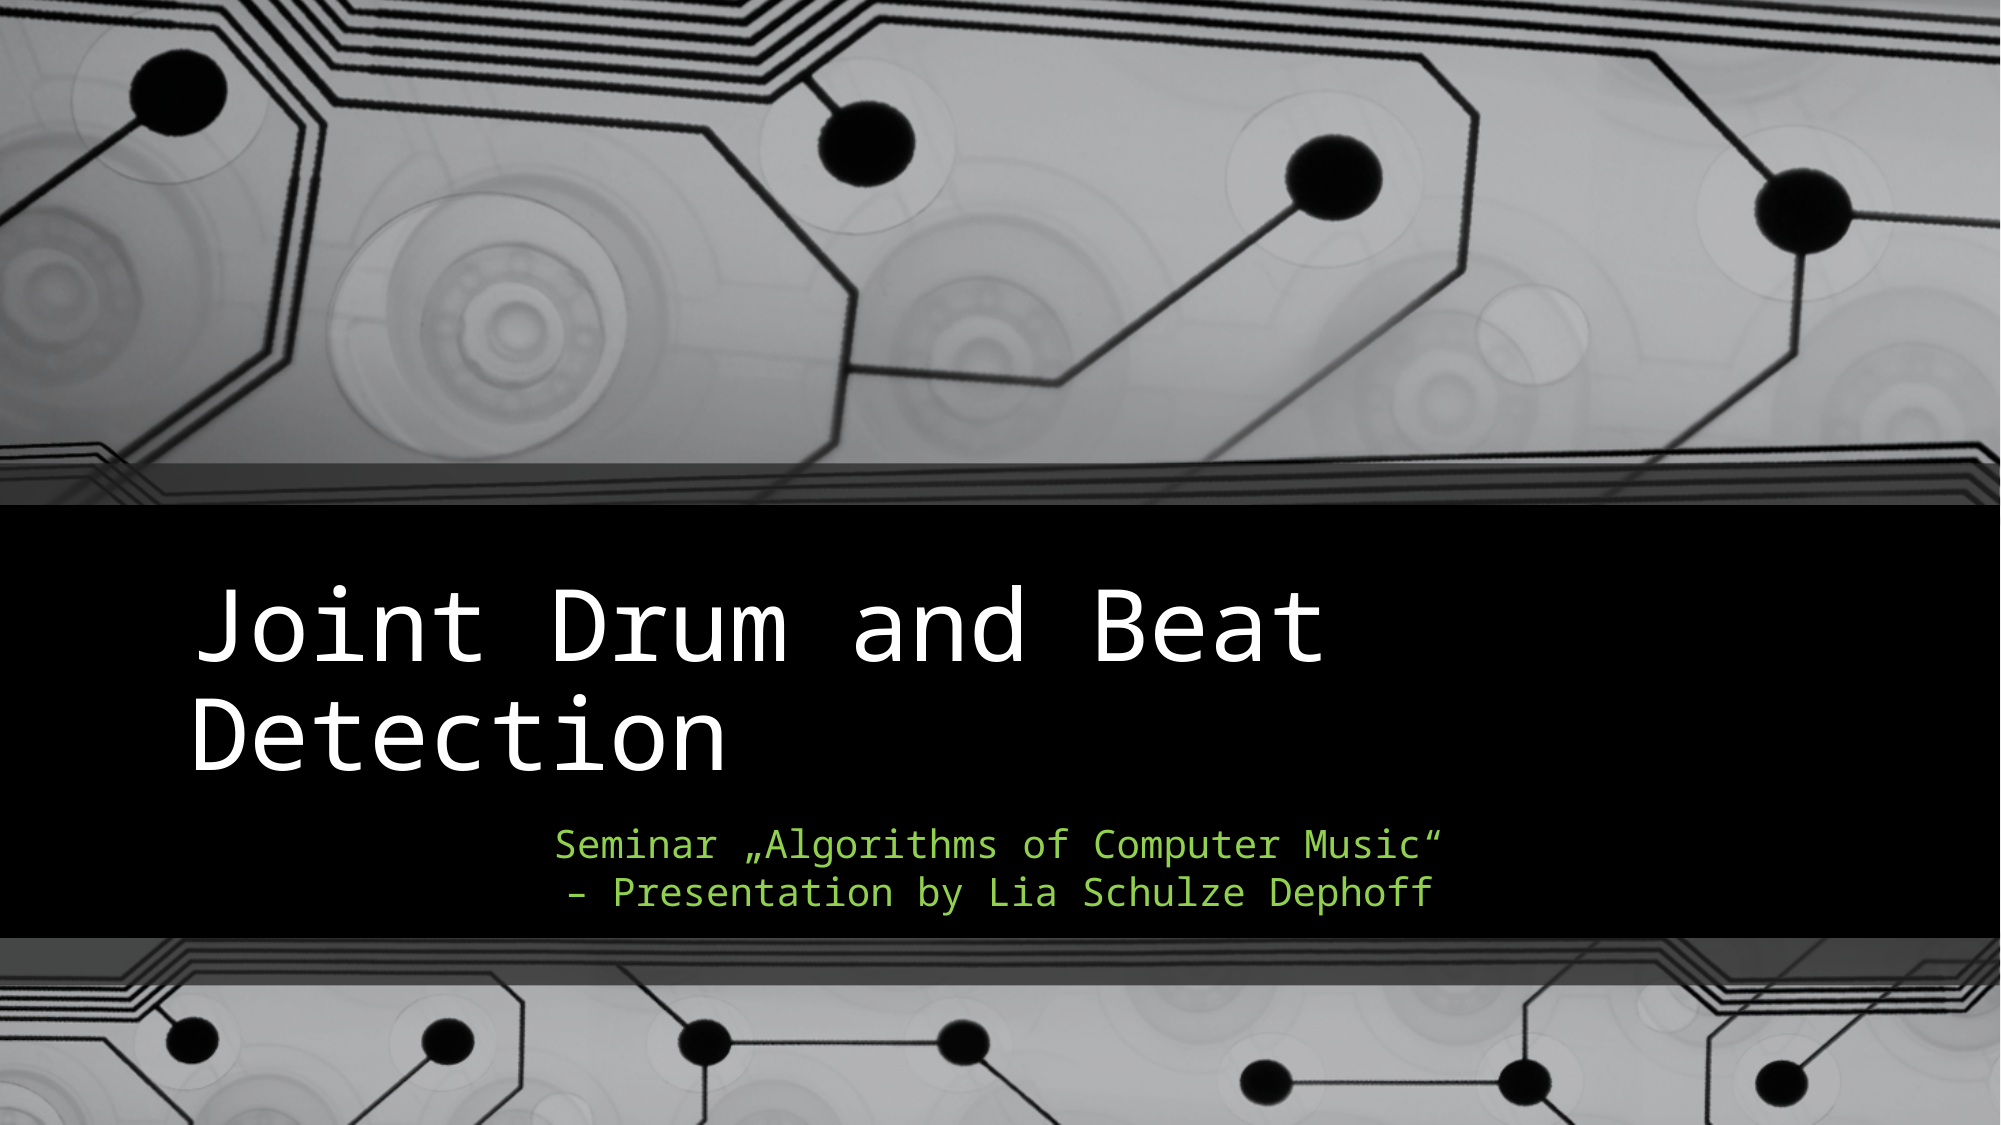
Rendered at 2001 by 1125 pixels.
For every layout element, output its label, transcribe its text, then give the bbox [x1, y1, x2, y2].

title Joint Drum and Beat Detection [174, 519, 1825, 801]
subtitle Seminar „Algorithms of Computer Music“ – Presentation by Lia Schulze Dephoff [174, 812, 1825, 925]
